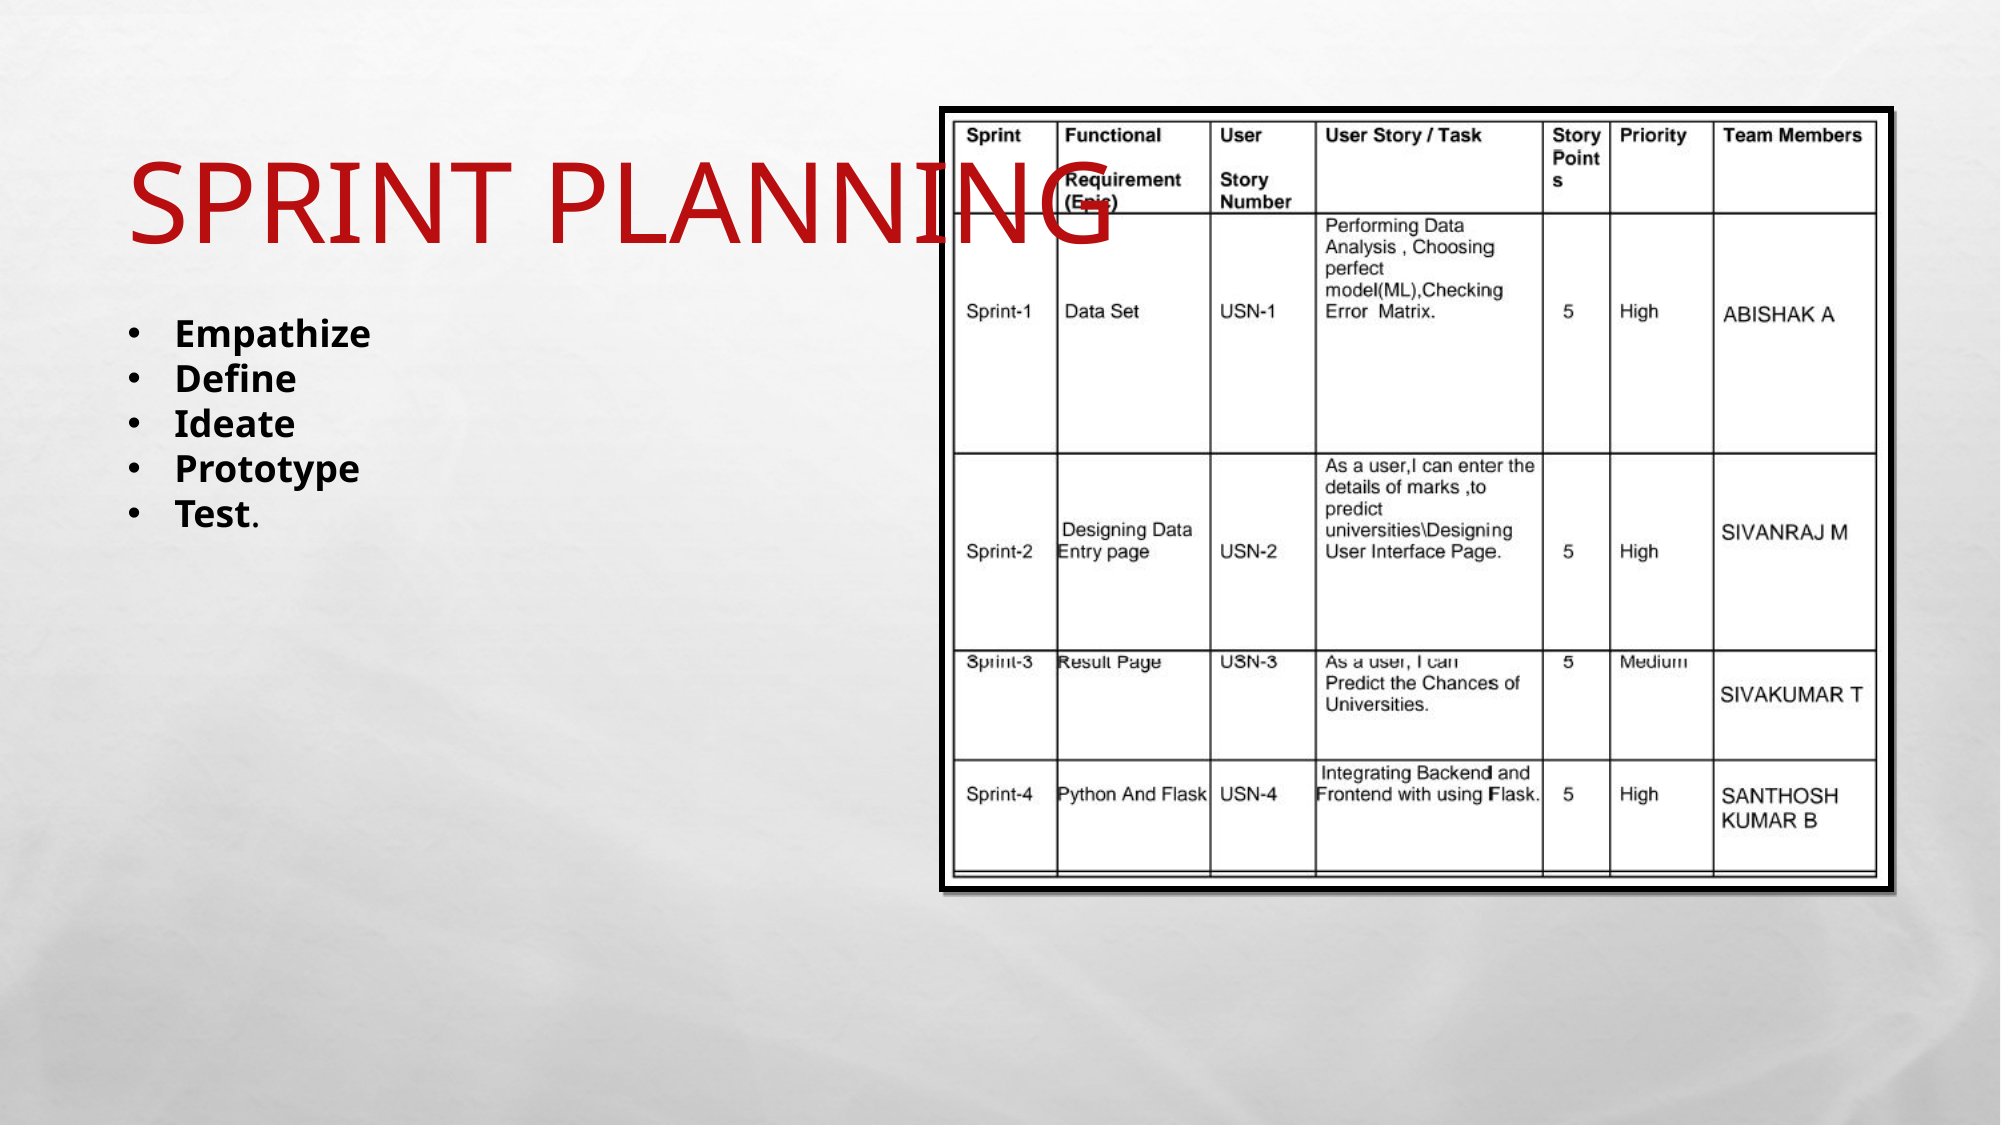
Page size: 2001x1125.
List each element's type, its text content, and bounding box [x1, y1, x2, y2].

title Sprint Planning [112, 112, 1819, 302]
picture [944, 112, 1888, 887]
text_box Empathize Define Ideate Prototype Test. [112, 302, 600, 545]
